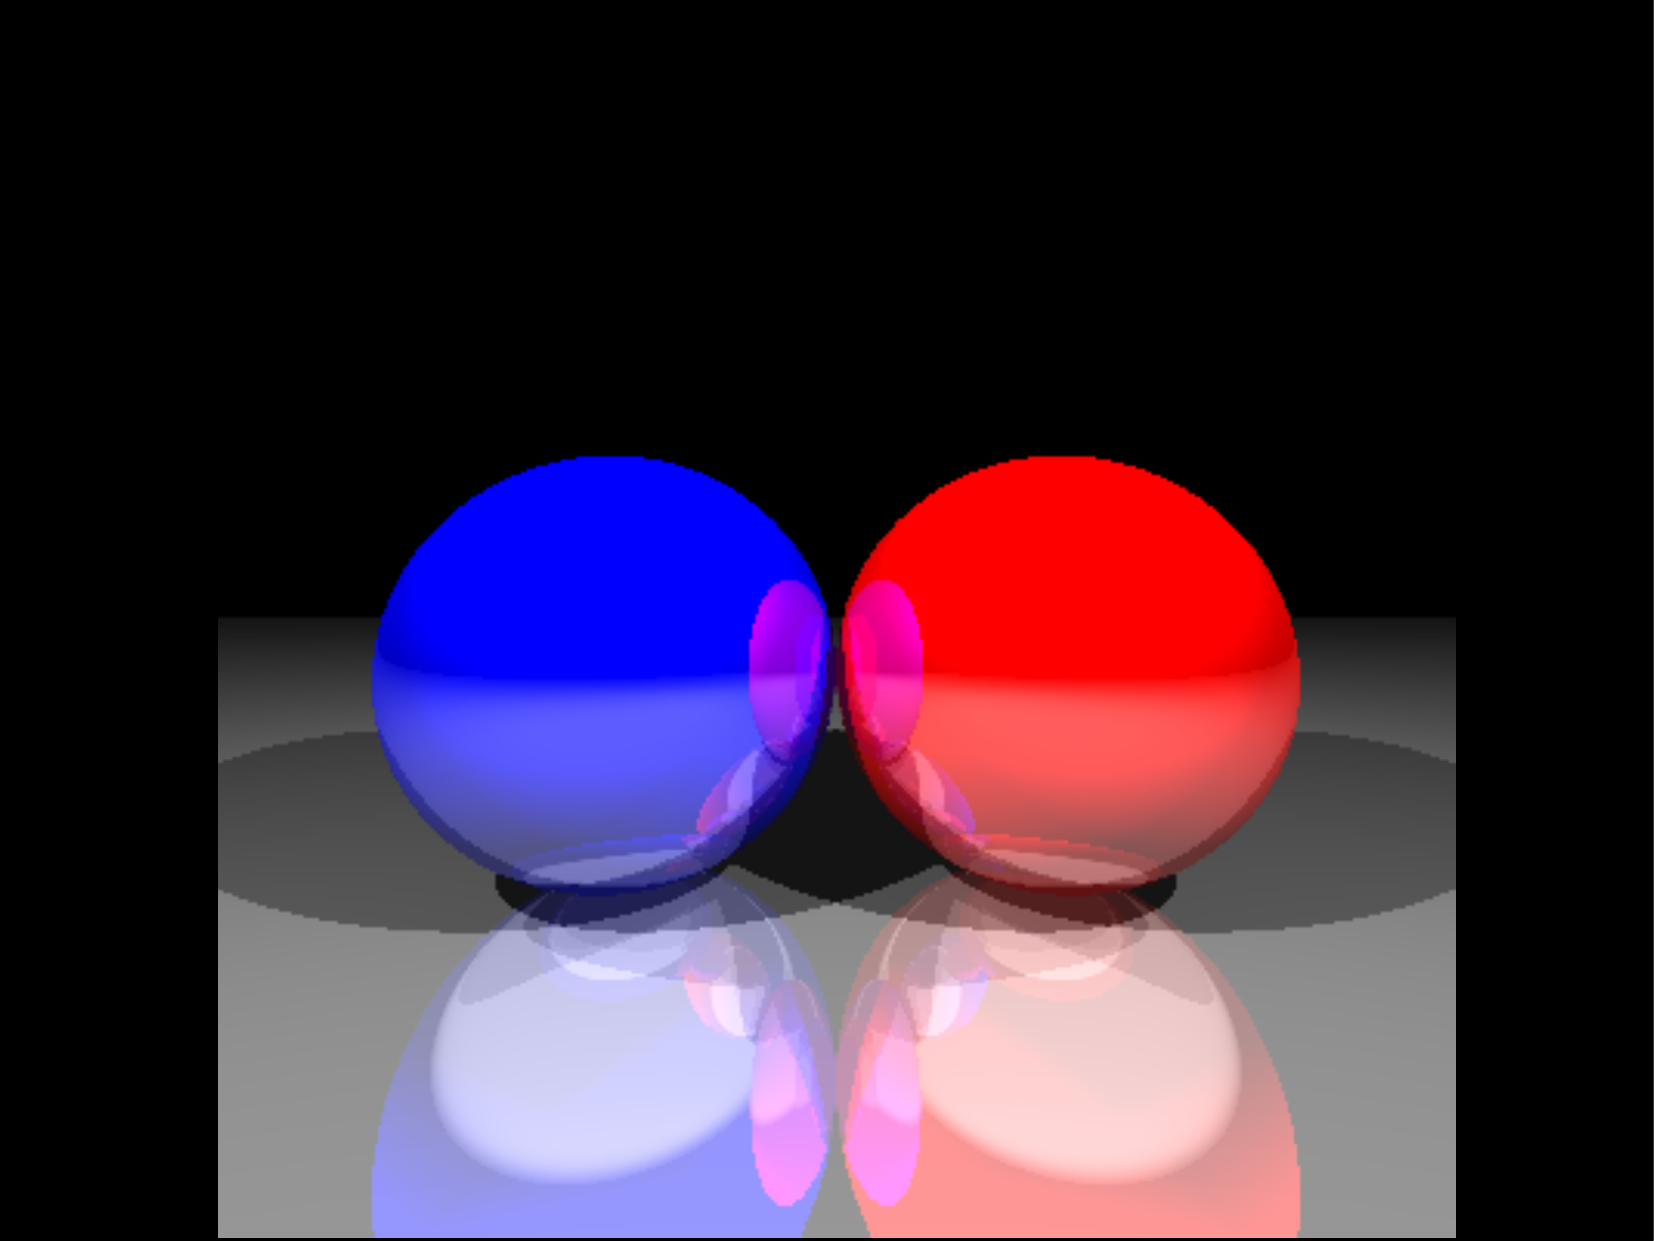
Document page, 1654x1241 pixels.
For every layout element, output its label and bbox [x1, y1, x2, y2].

picture [218, 0, 1456, 1238]
